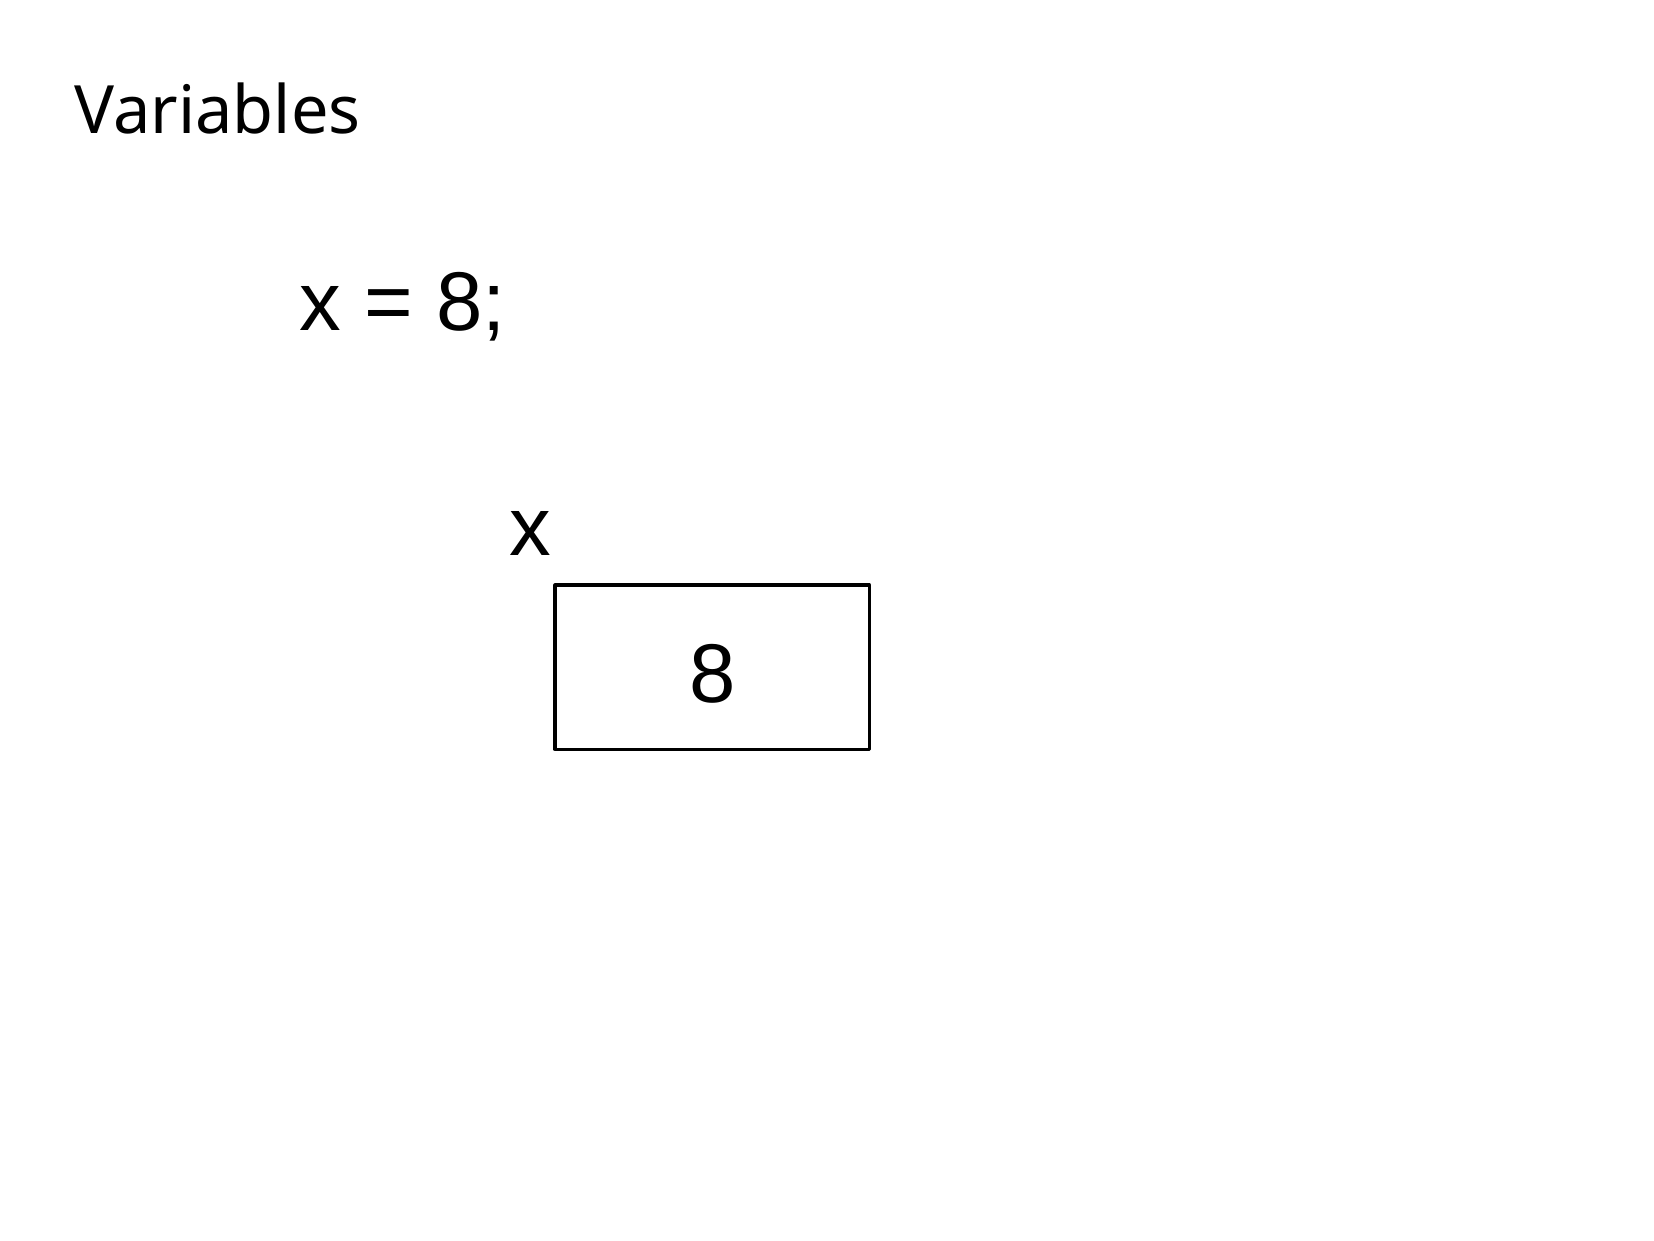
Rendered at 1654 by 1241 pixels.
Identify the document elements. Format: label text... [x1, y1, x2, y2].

text_box [555, 585, 870, 750]
text_box x = 8; [285, 240, 525, 360]
text_box x [495, 465, 570, 585]
text_box Variables [60, 60, 1020, 180]
text_box 8 [675, 612, 765, 720]
